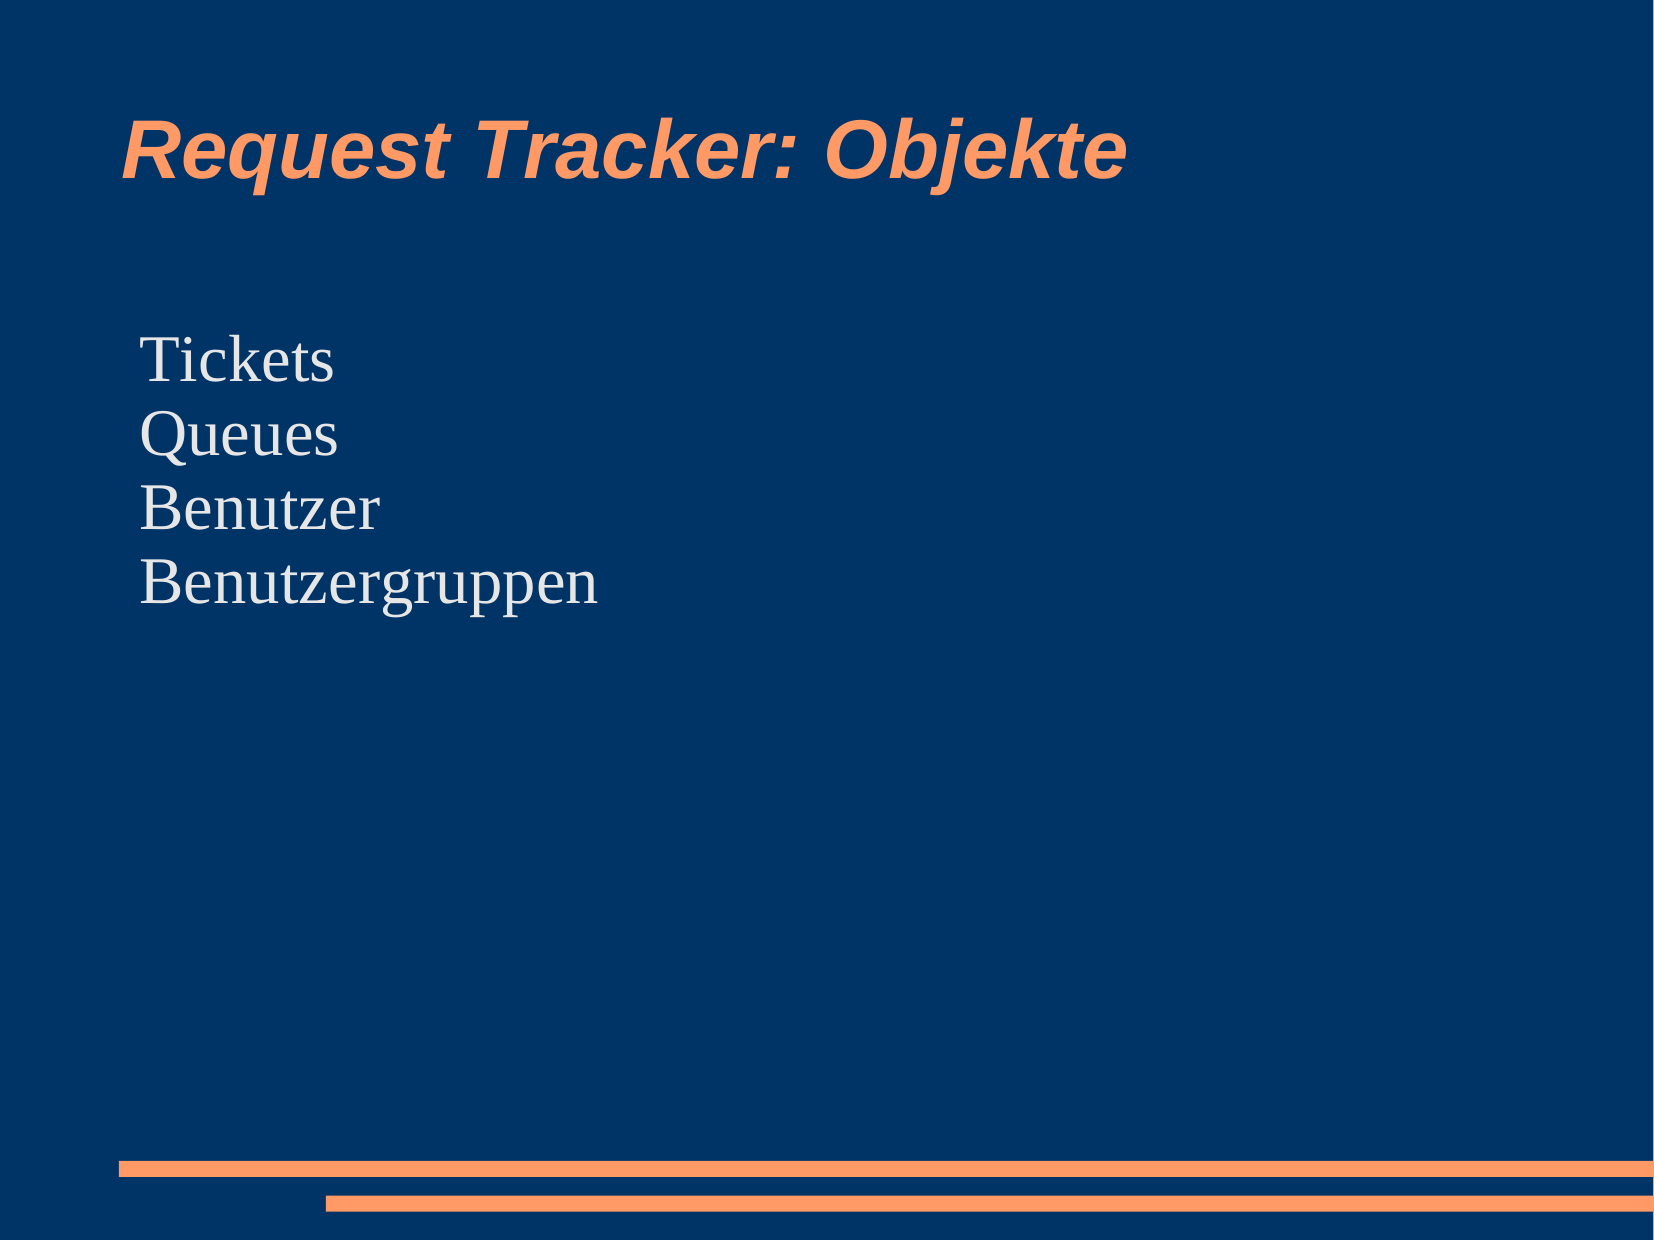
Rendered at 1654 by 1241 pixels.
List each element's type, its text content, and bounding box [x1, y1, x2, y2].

title Request Tracker: Objekte [121, 46, 1534, 254]
list Tickets Queues Benutzer Benutzergruppen [121, 322, 1561, 1133]
